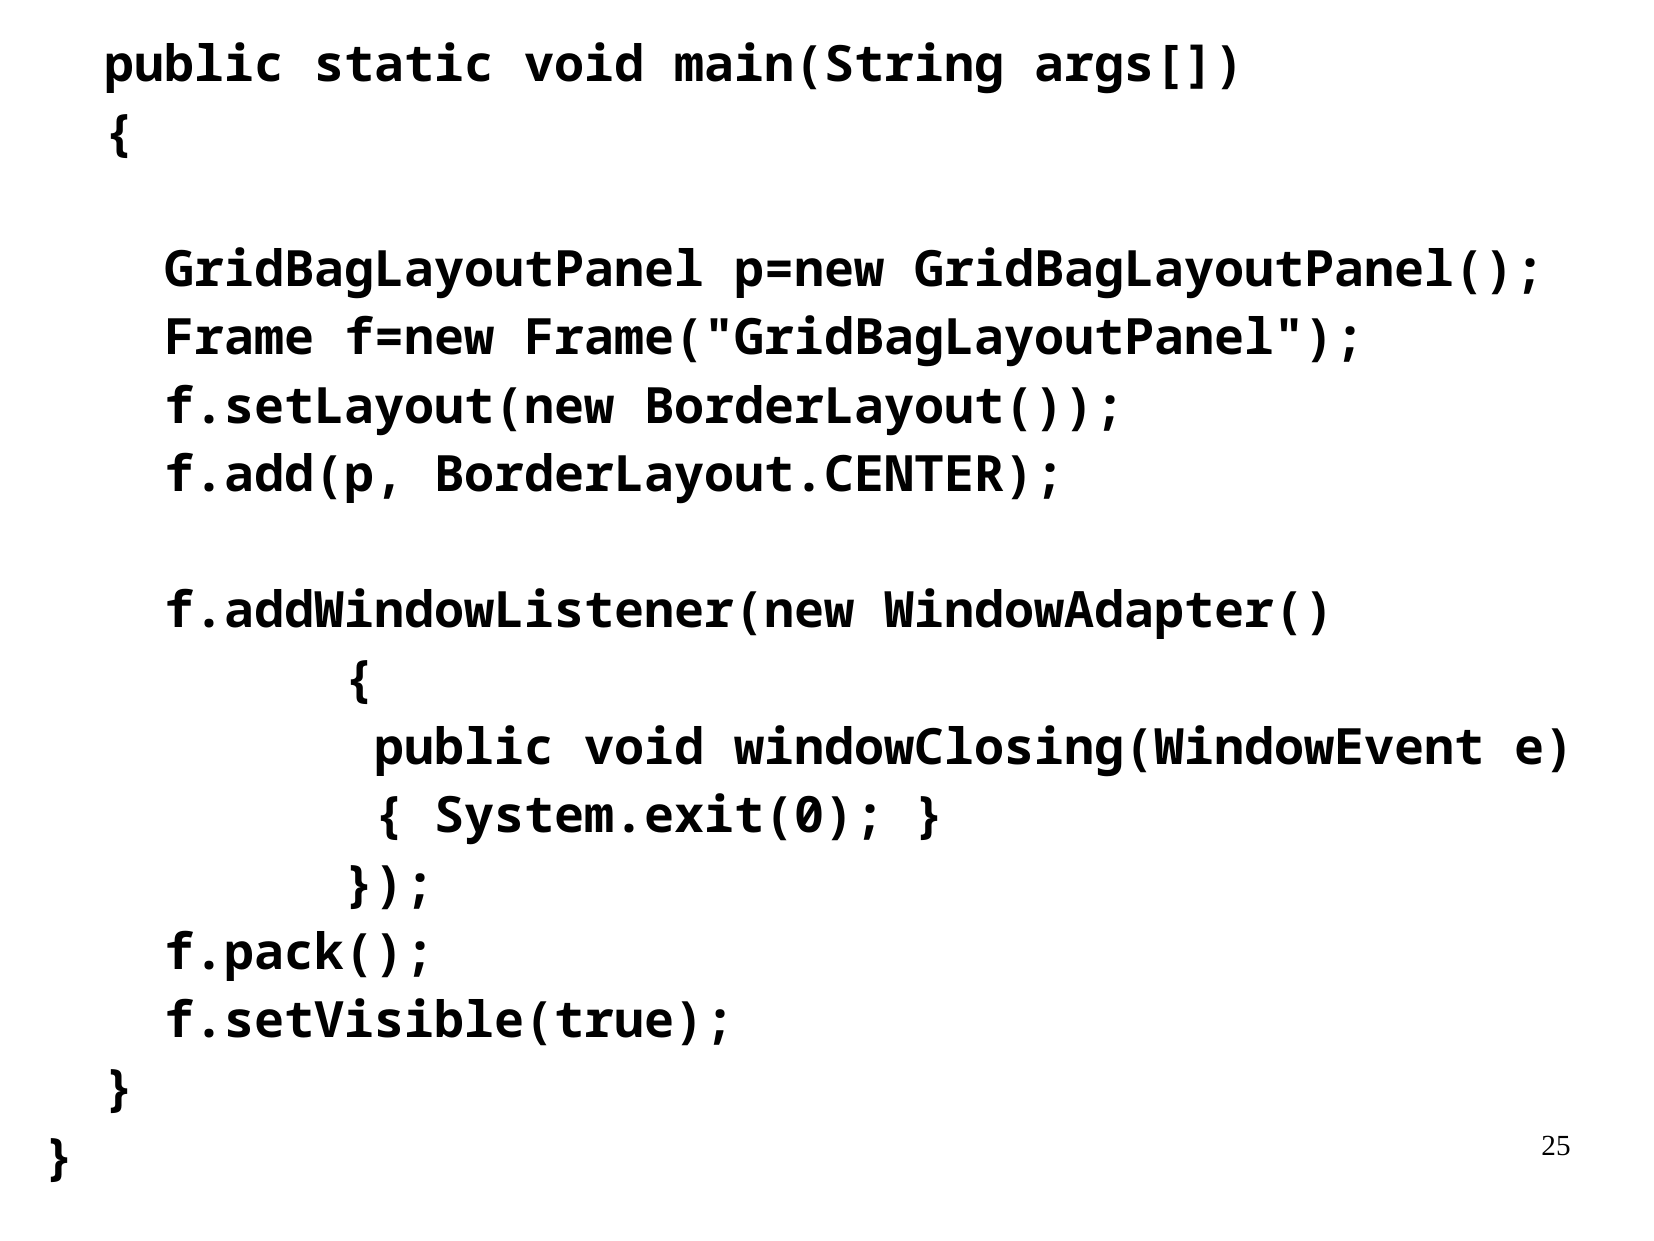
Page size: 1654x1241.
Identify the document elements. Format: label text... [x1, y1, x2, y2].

text_box public static void main(String args[]) { GridBagLayoutPanel p=new GridBagLayoutPanel(); Frame f=new Frame("GridBagLayoutPanel"); f.setLayout(new BorderLayout()); f.add(p, BorderLayout.CENTER); f.addWindowListener(new WindowAdapter() { public void windowClosing(WindowEvent e) { System.exit(0); } }); f.pack(); f.setVisible(true); } } [29, 20, 1654, 1144]
